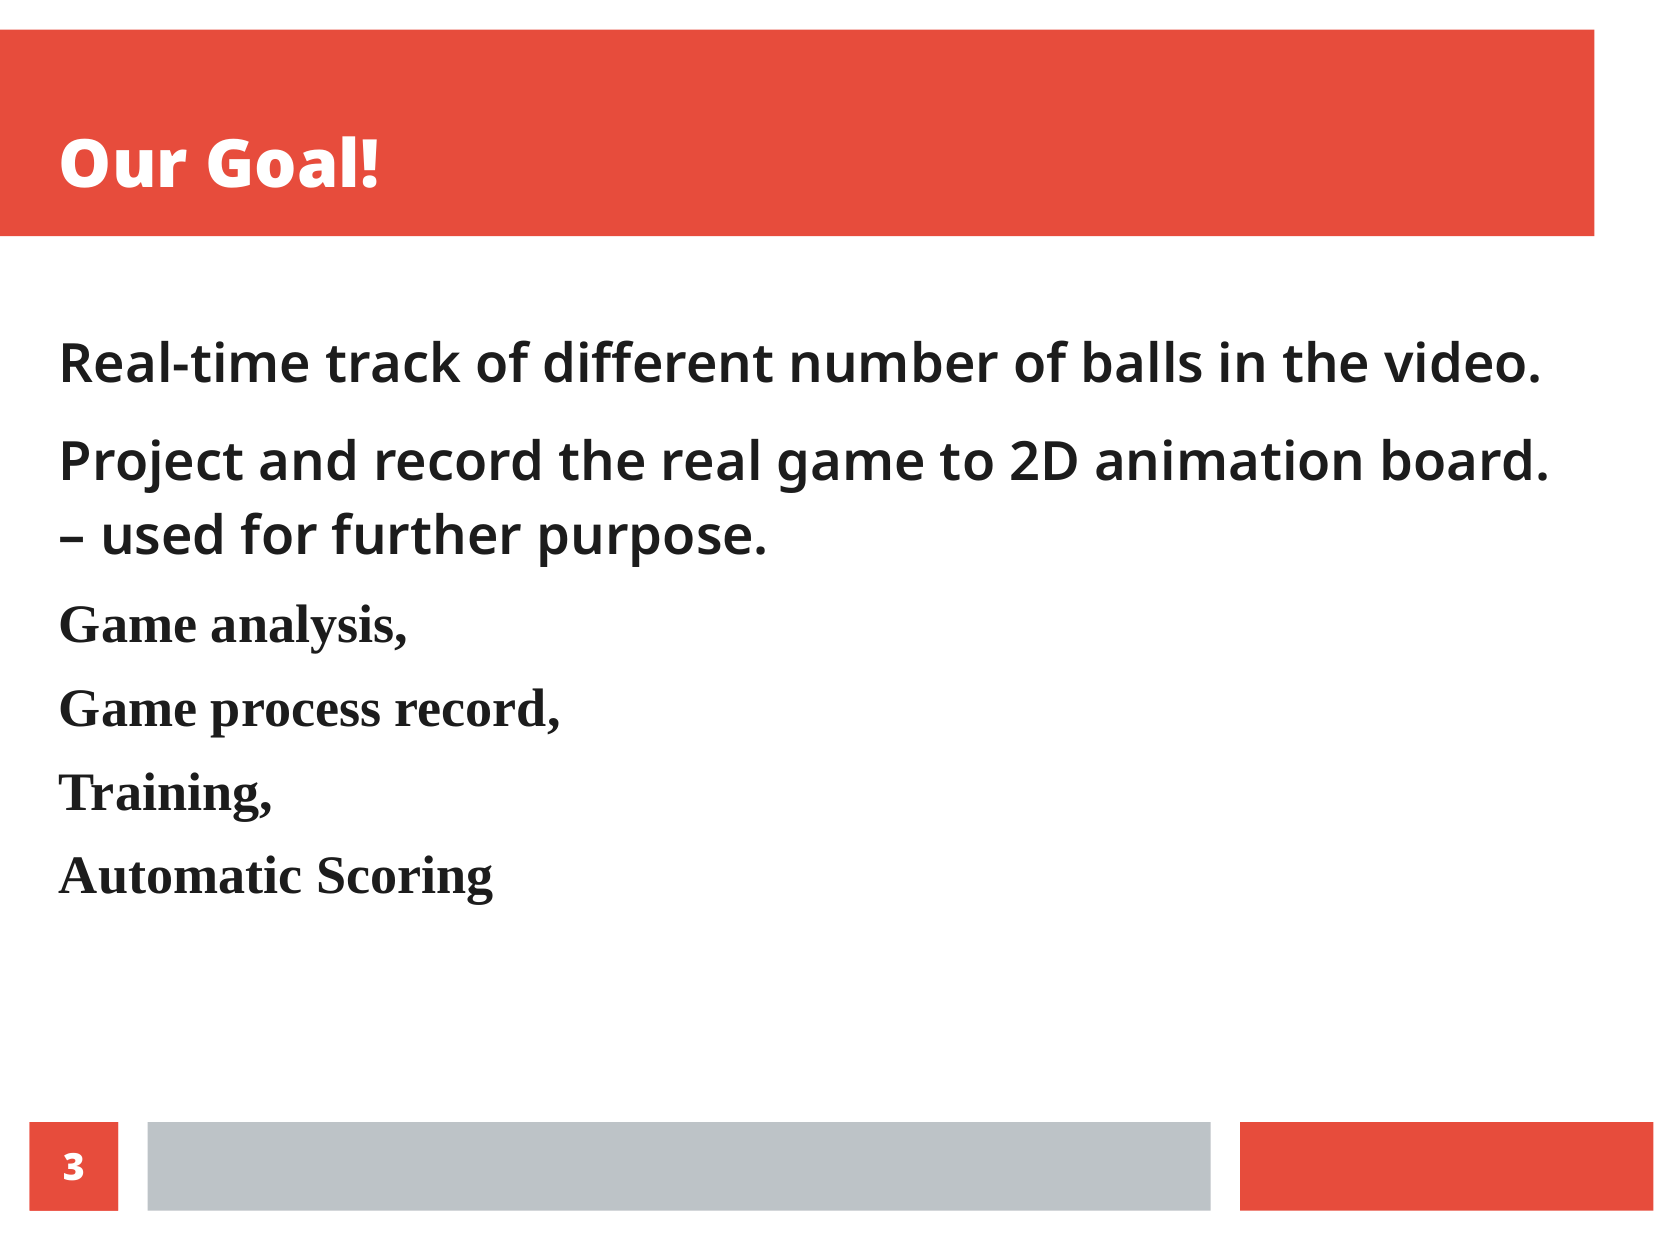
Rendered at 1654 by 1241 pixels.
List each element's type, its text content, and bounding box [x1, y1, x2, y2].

title Our Goal! [59, 59, 1595, 207]
list Real-time track of different number of balls in the video. Project and record the real game to 2D animation board. – used for further purpose. Game analysis, Game process record, Training, Automatic Scoring [59, 324, 1565, 1093]
